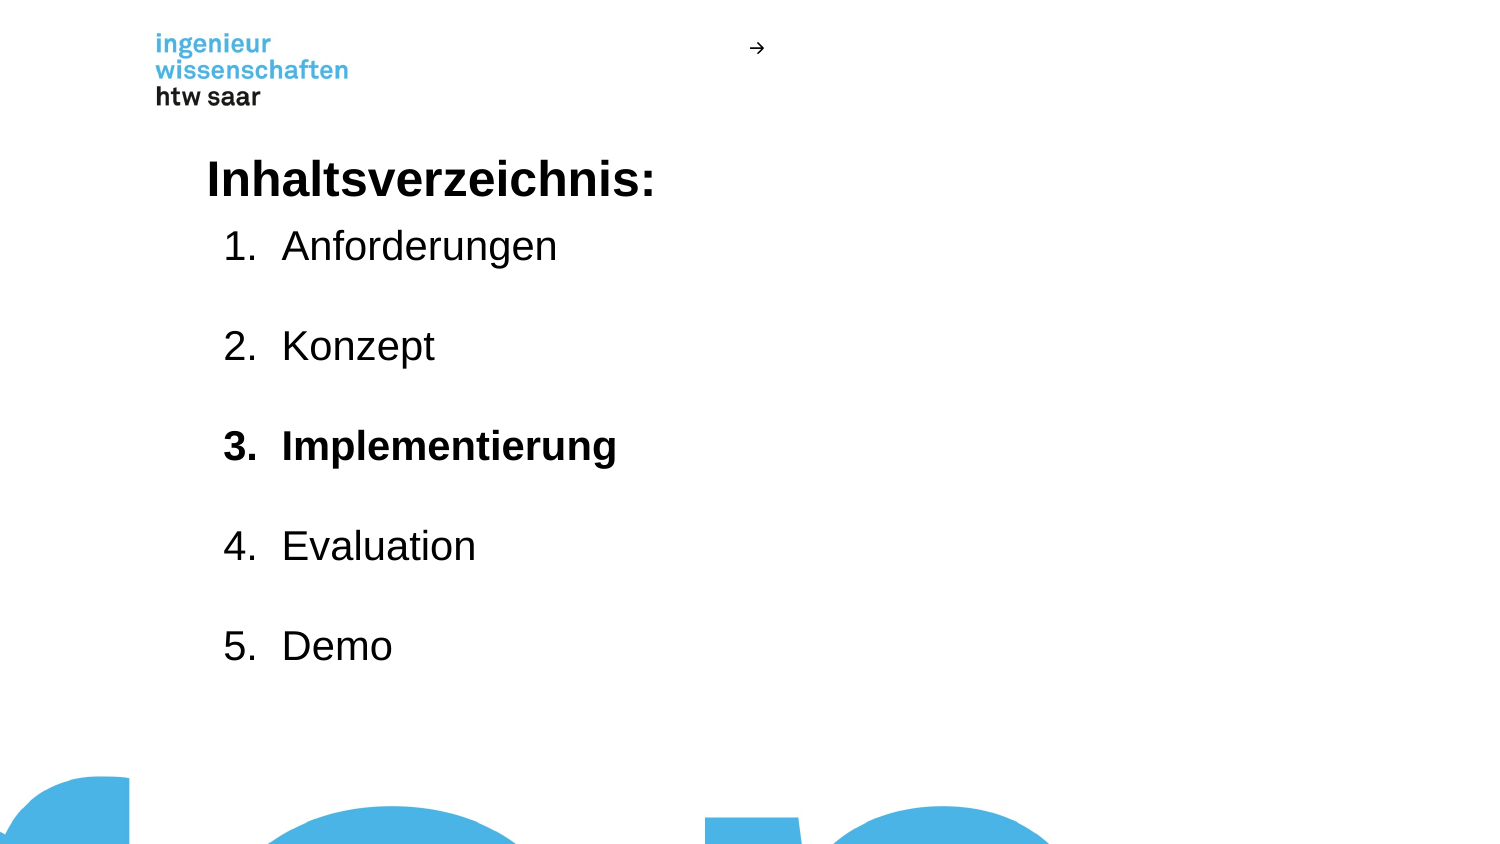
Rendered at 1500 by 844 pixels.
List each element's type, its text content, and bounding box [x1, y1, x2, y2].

title Inhaltsverzeichnis: [200, 140, 1271, 212]
picture [0, 0, 1125, 844]
list Anforderungen Konzept Implementierung Evaluation Demo [200, 212, 1271, 728]
